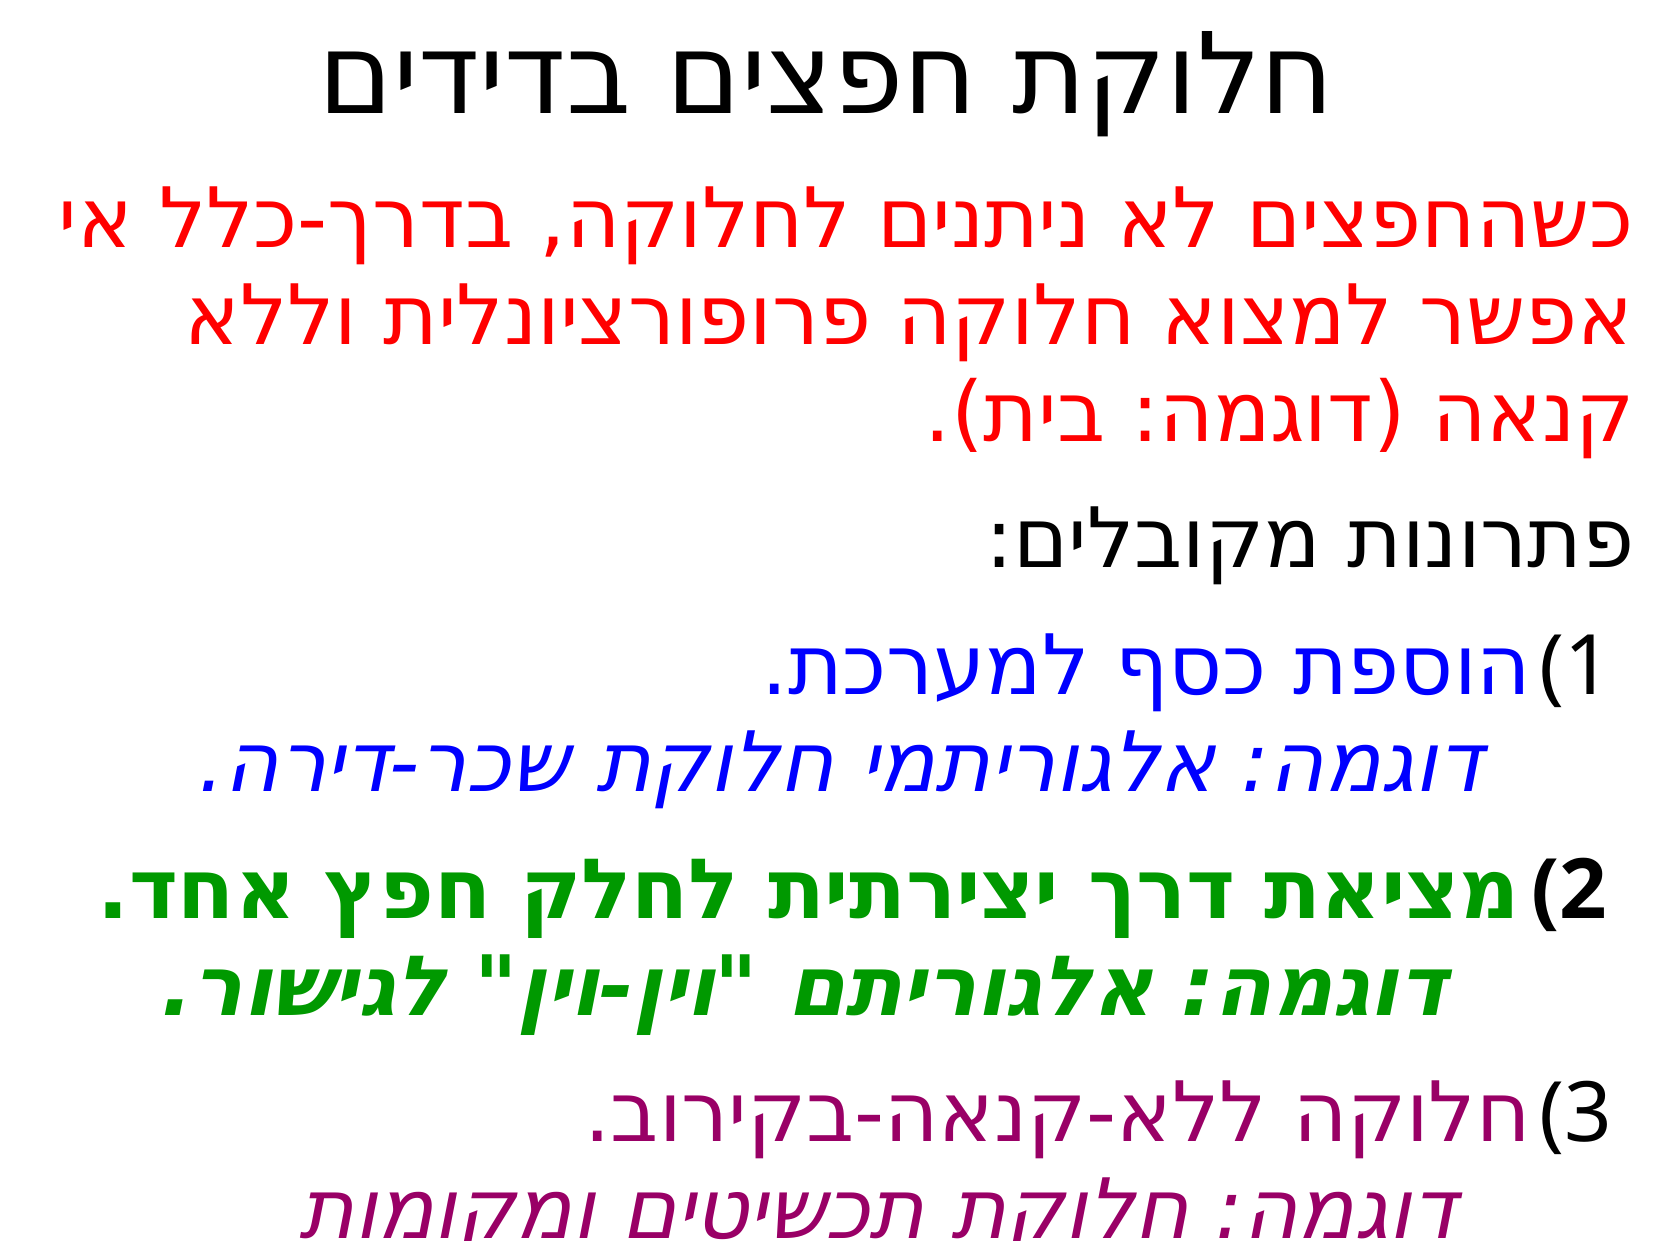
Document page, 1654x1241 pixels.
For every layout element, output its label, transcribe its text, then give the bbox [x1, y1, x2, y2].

title חלוקת חפצים בדידים [0, 0, 1654, 151]
list כשהחפצים לא ניתנים לחלוקה, בדרך-כלל אי אפשר למצוא חלוקה פרופורציונלית וללא קנאה (דוגמה: בית). פתרונות מקובלים: הוספת כסף למערכת. דוגמה: אלגוריתמי חלוקת שכר-דירה. מציאת דרך יצירתית לחלק חפץ אחד. דוגמה: אלגוריתם "וין-וין" לגישור. חלוקה ללא-קנאה-בקירוב. דוגמה: חלוקת תכשיטים ומקומות בקורסים. [30, 170, 1636, 991]
